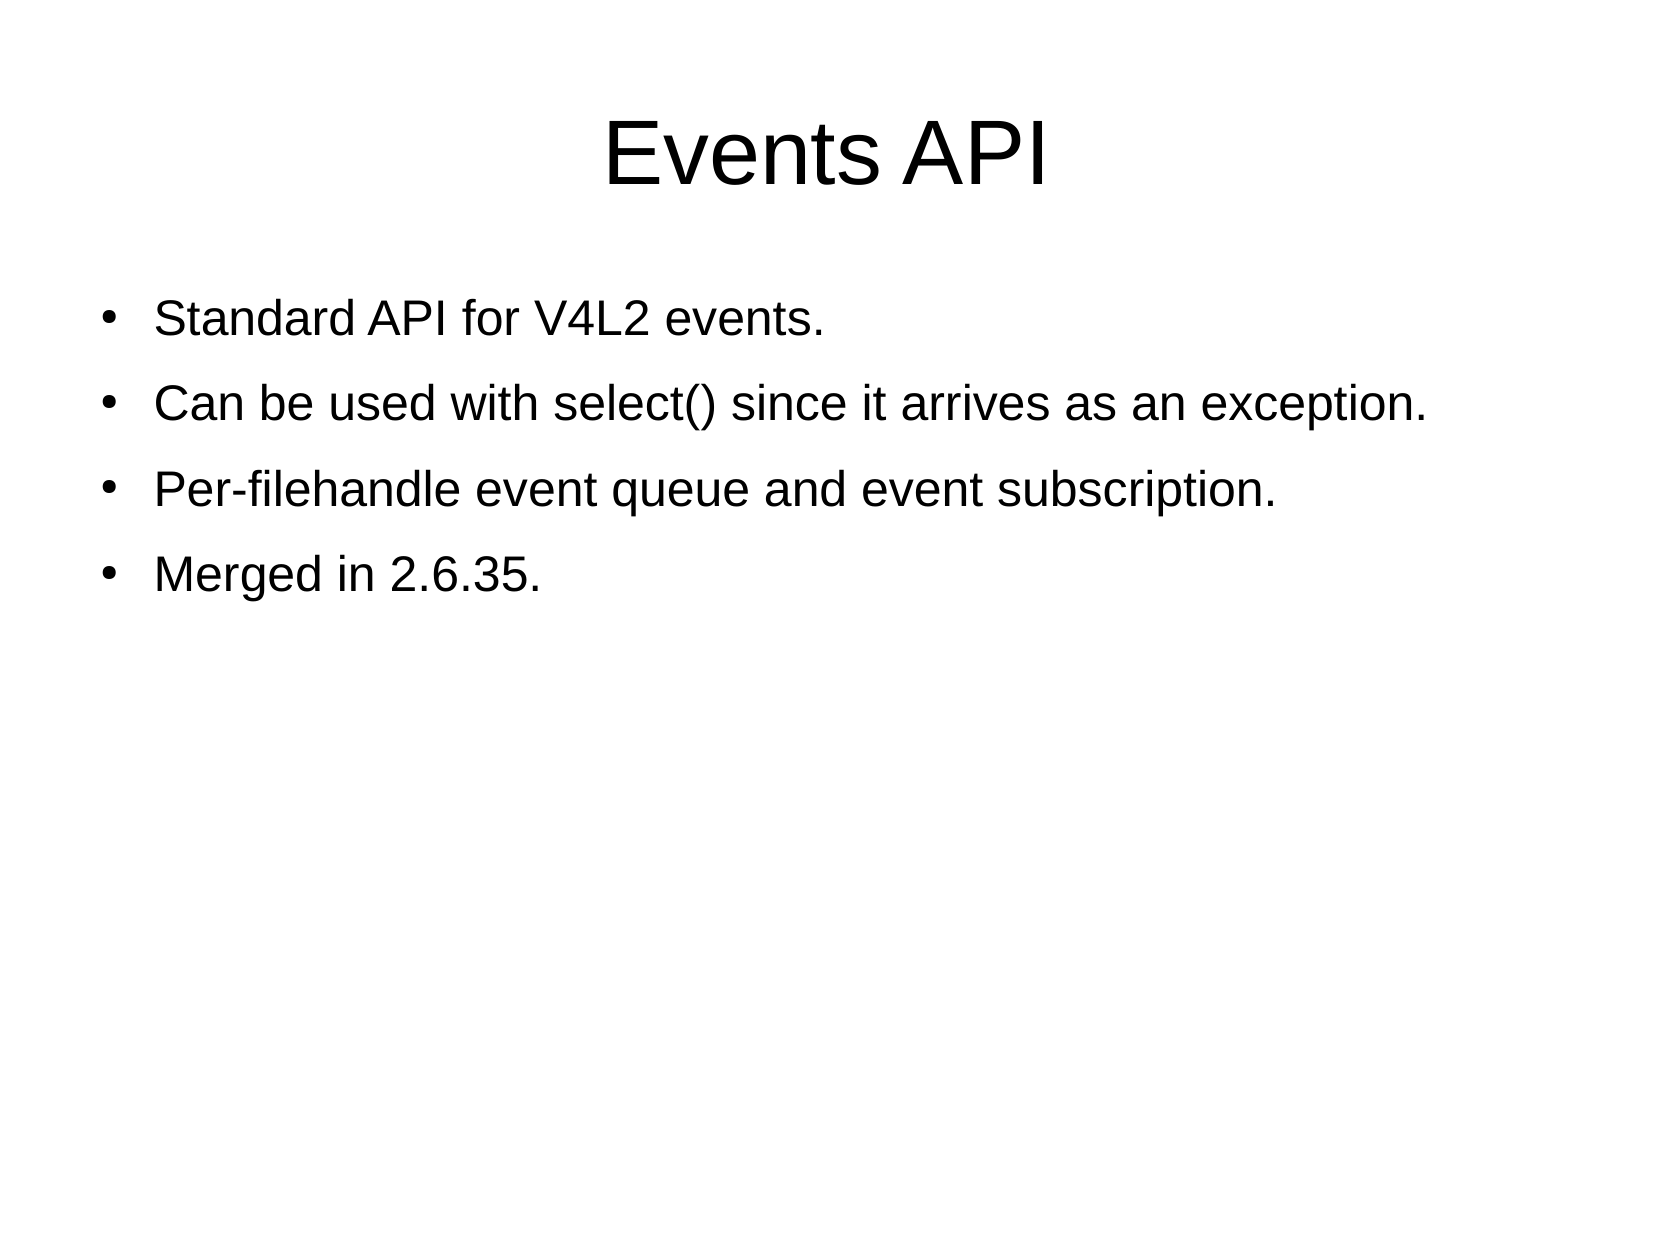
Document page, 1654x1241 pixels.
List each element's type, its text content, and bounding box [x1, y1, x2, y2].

title Events API [82, 56, 1571, 250]
list Standard API for V4L2 events. Can be used with select() since it arrives as an exception. Per-filehandle event queue and event subscription. Merged in 2.6.35. [82, 290, 1571, 1094]
